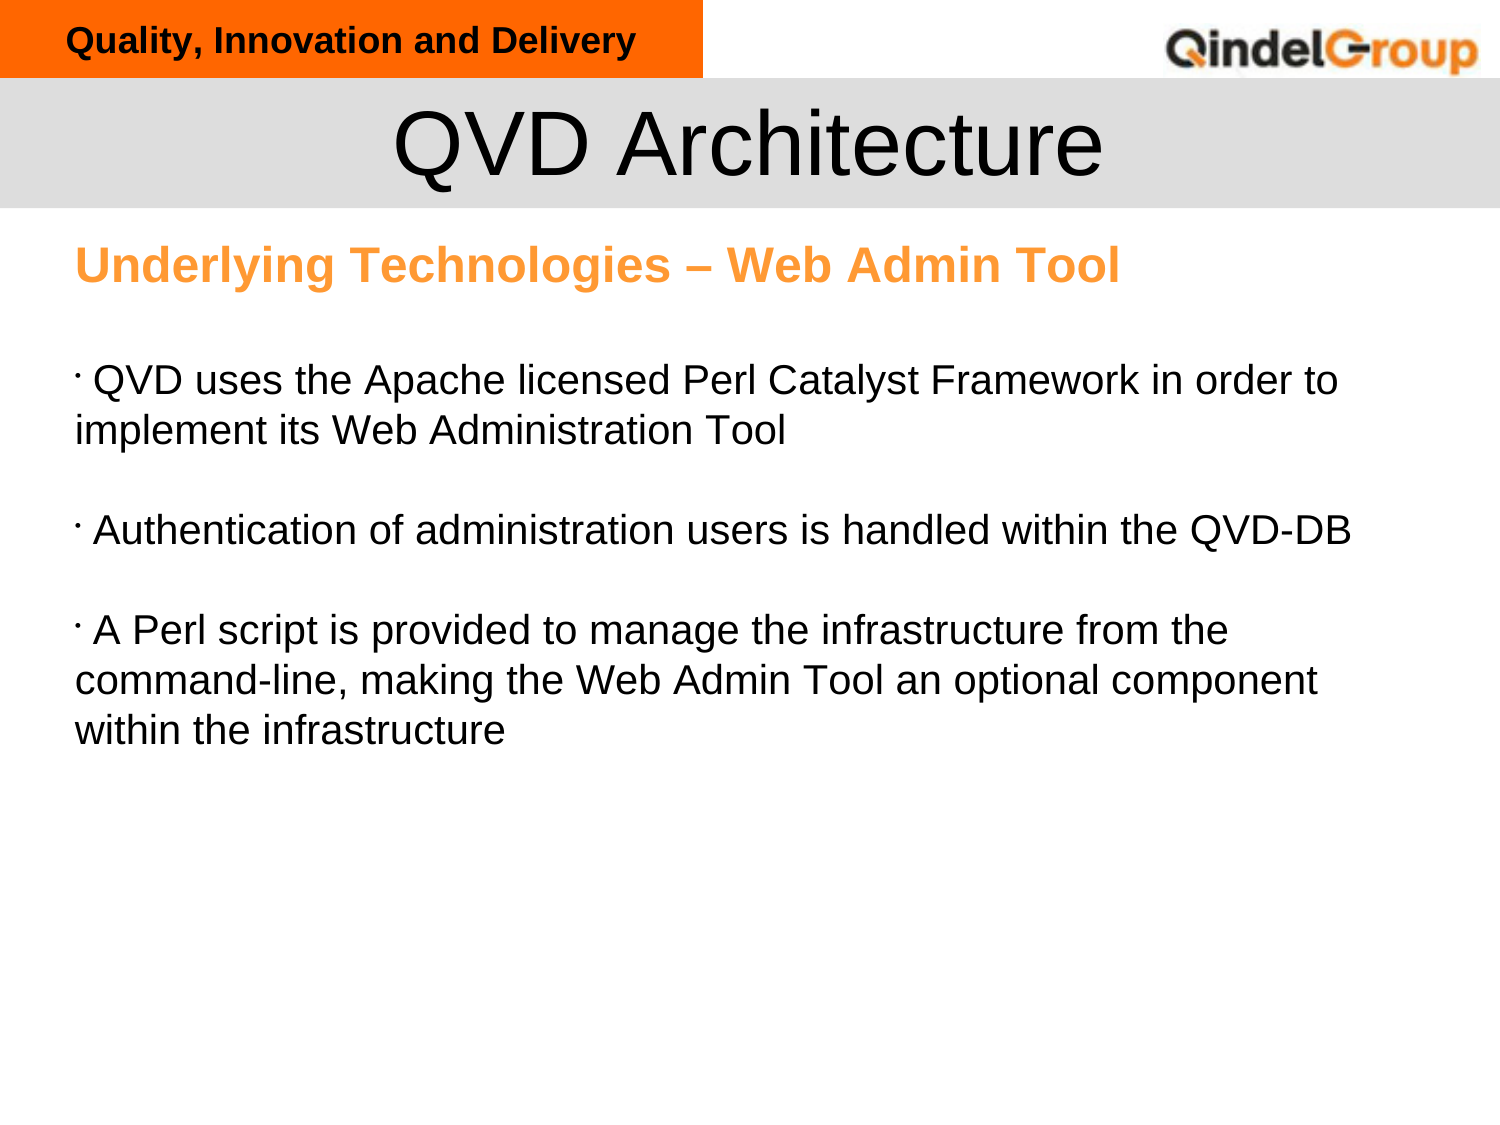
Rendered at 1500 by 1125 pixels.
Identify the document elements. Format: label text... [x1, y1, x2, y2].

text_box Underlying Technologies – Web Admin Tool QVD uses the Apache licensed Perl Catalyst Framework in order to implement its Web Administration Tool Authentication of administration users is handled within the QVD-DB A Perl script is provided to manage the infrastructure from the command-line, making the Web Admin Tool an optional component within the infrastructure [60, 224, 1426, 761]
picture [1163, 23, 1481, 78]
title QVD Architecture [75, 45, 1426, 224]
